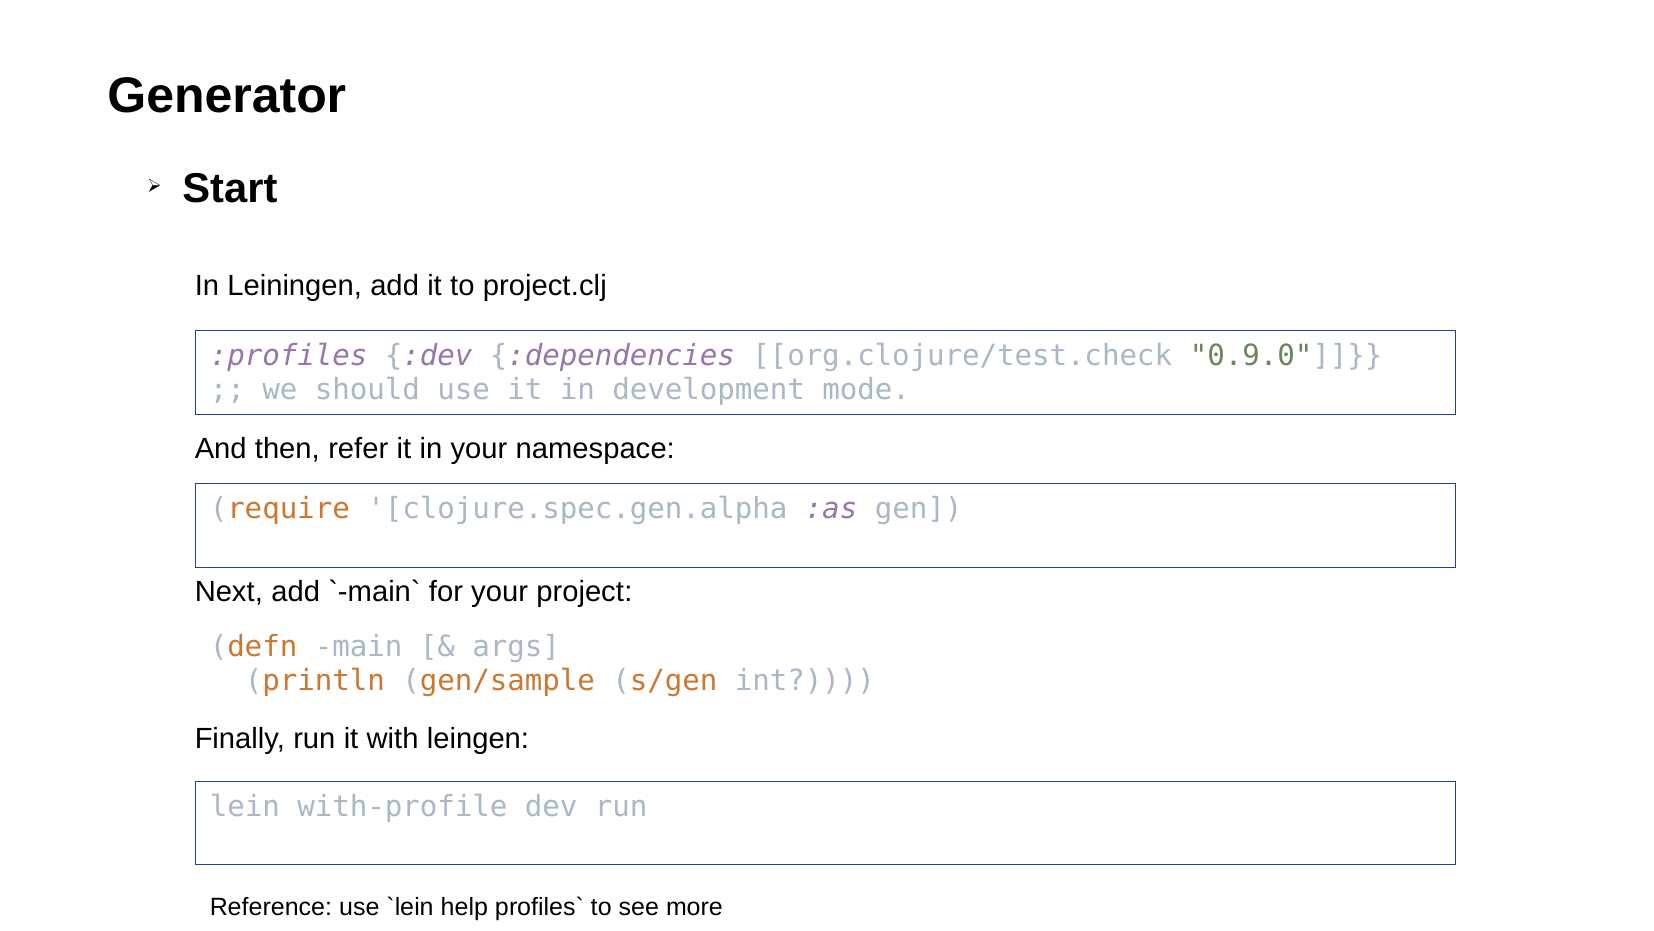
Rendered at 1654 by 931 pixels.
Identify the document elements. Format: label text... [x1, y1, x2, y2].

text_box In Leiningen, add it to project.clj [180, 261, 1546, 319]
text_box :profiles {:dev {:dependencies [[org.clojure/test.check "0.9.0"]]}} ;; we should use it in development mode. [195, 330, 1456, 415]
text_box Start [132, 157, 733, 220]
text_box And then, refer it in your namespace: [180, 424, 1486, 505]
text_box lein with-profile dev run [195, 781, 1456, 865]
text_box Generator [92, 60, 858, 131]
text_box Finally, run it with leingen: [180, 714, 1546, 814]
text_box (require '[clojure.spec.gen.alpha :as gen]) [195, 483, 1456, 567]
text_box Reference: use `lein help profiles` to see more [195, 885, 1456, 928]
text_box (defn -main [& args] (println (gen/sample (s/gen int?)))) [195, 621, 1456, 706]
text_box Next, add `-main` for your project: [180, 567, 1546, 666]
